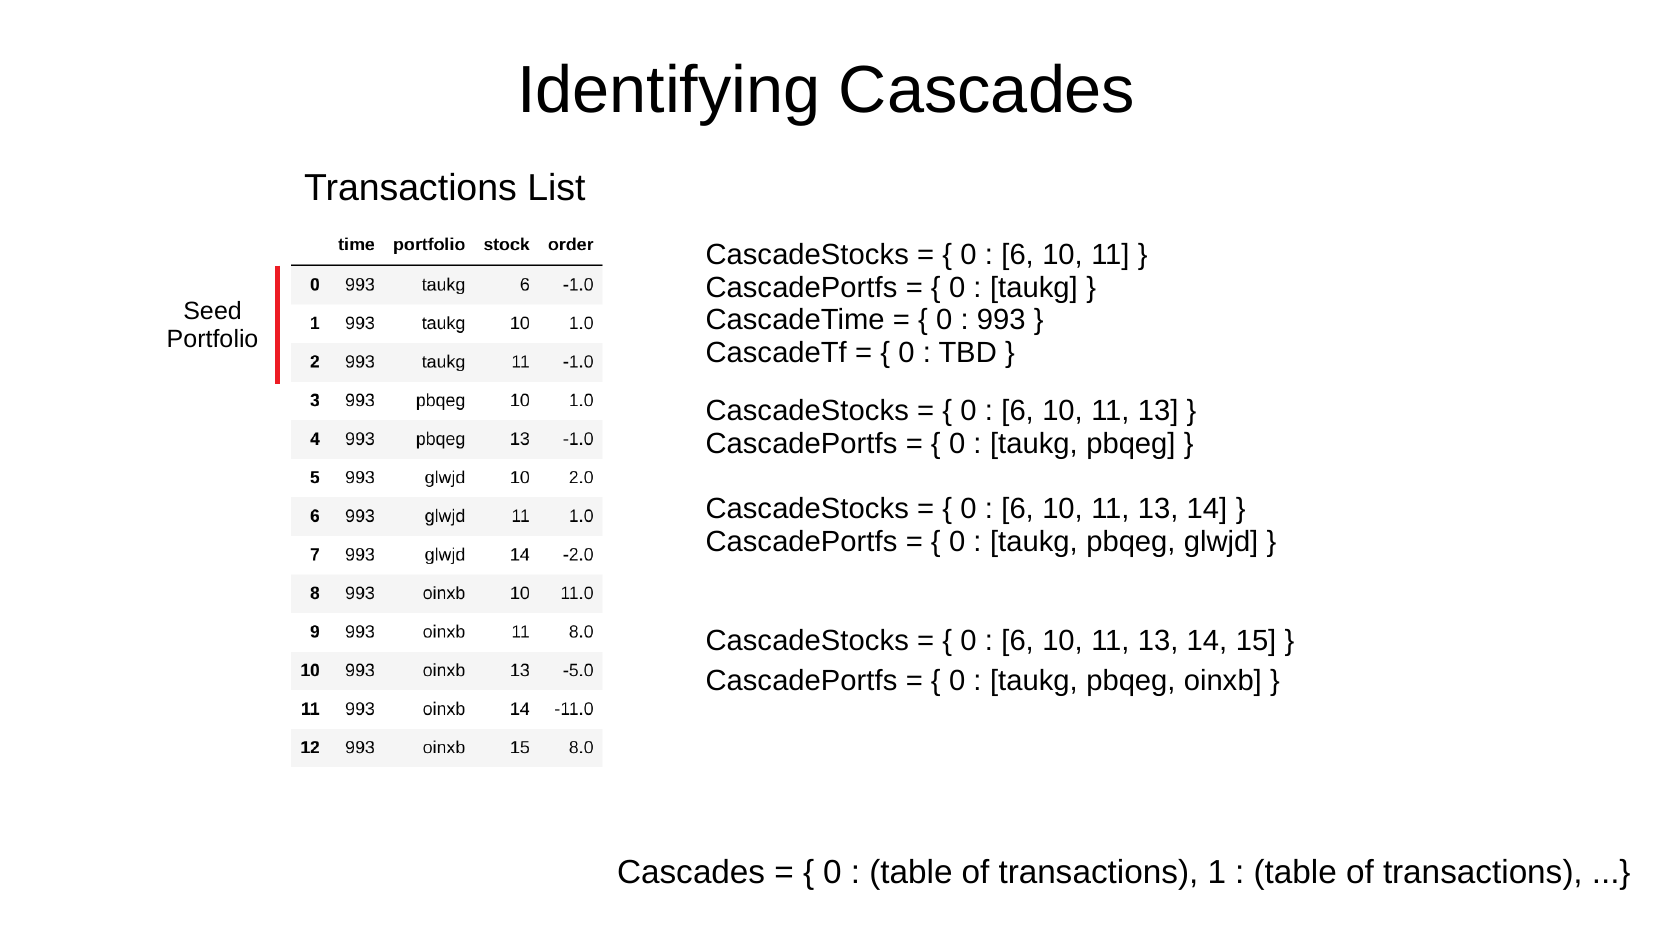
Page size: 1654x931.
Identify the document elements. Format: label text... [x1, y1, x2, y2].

text_box Seed Portfolio [147, 289, 278, 361]
text_box CascadeStocks = { 0 : [6, 10, 11] } CascadePortfs = { 0 : [taukg] } CascadeTime = { 0 : 993 } CascadeTf = { 0 : TBD } [690, 230, 1447, 376]
text_box CascadeStocks = { 0 : [6, 10, 11, 13] } CascadePortfs = { 0 : [taukg, pbqeg] } CascadeStocks = { 0 : [6, 10, 11, 13, 14] } CascadePortfs = { 0 : [taukg, pbqeg, glwjd] } CascadeStocks = { 0 : [6, 10, 11, 13, 14, 15] } CascadePortfs = { 0 : [taukg, pbqeg, oinxb] } [690, 386, 1447, 705]
picture [273, 227, 614, 767]
title Identifying Cascades [82, 11, 1571, 168]
text_box Transactions List [289, 159, 644, 217]
text_box Cascades = { 0 : (table of transactions), 1 : (table of transactions), ...} [602, 846, 1654, 931]
